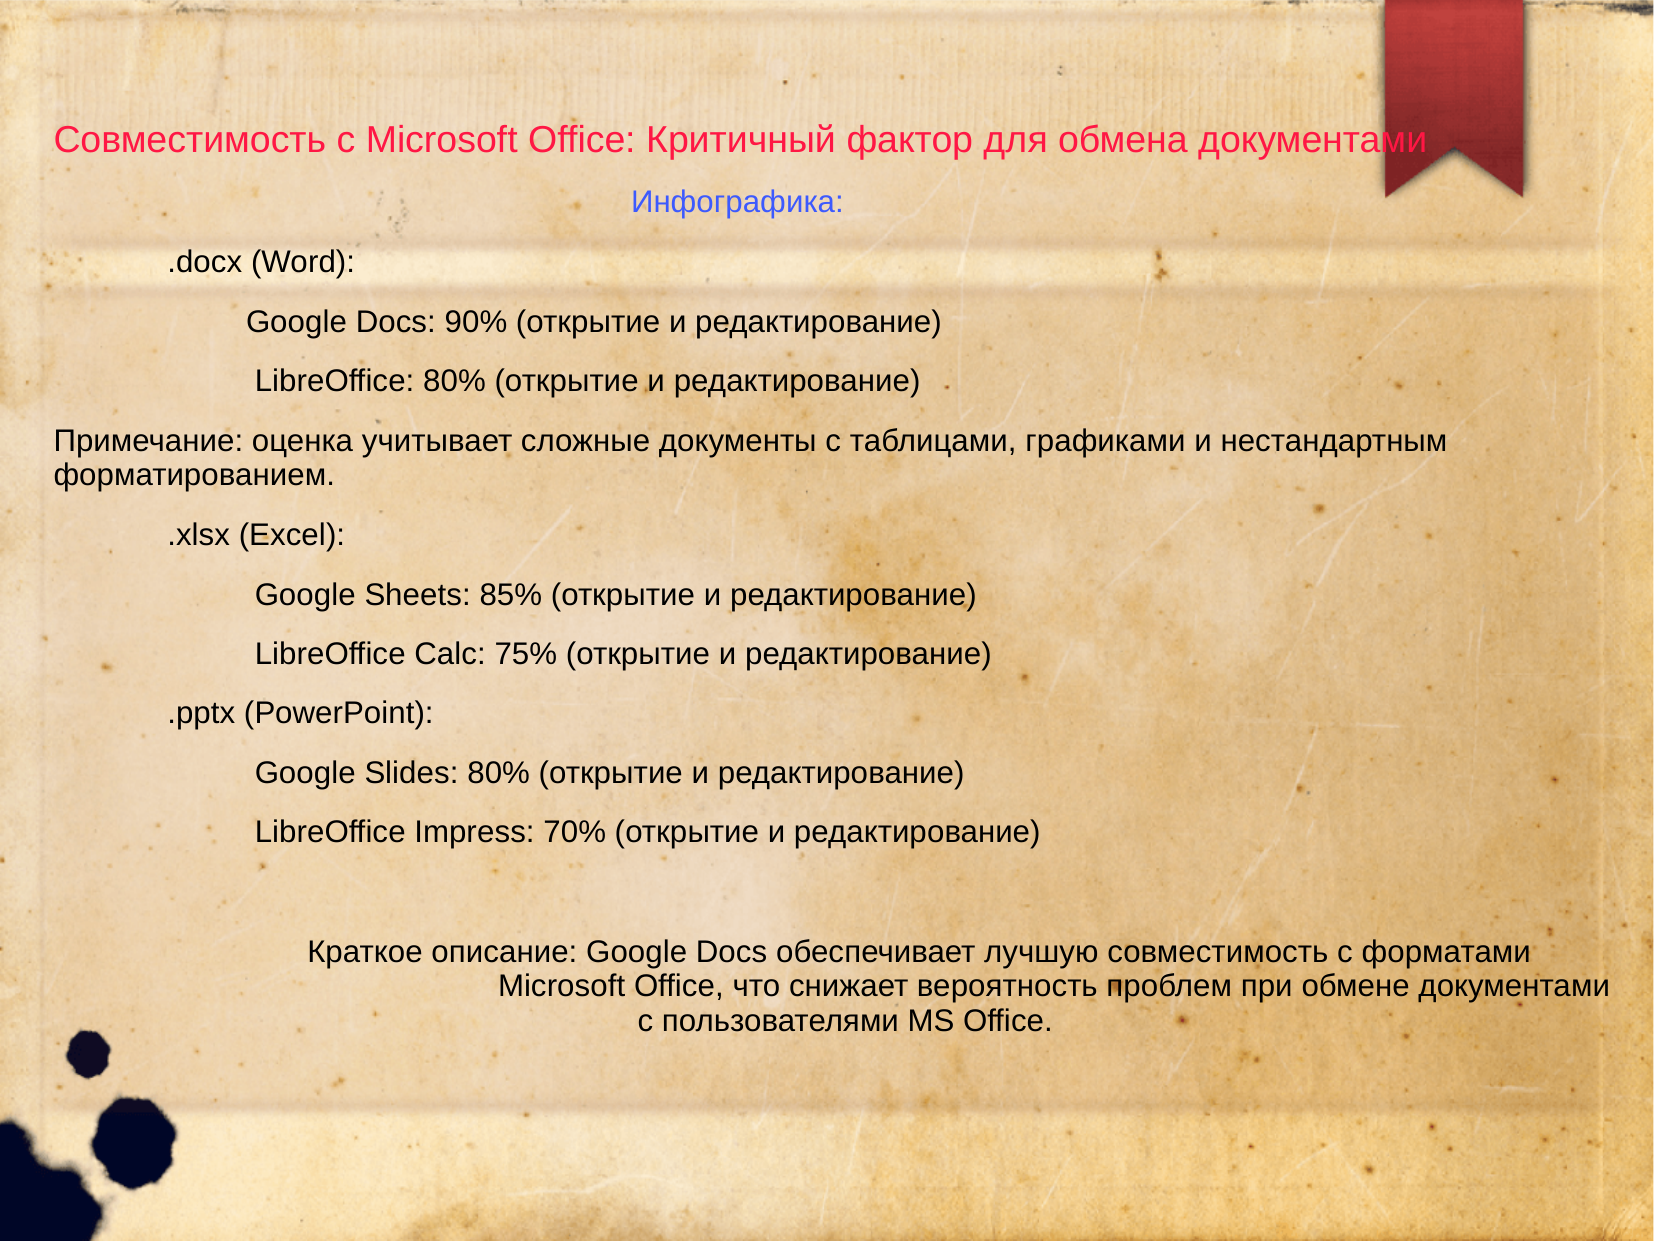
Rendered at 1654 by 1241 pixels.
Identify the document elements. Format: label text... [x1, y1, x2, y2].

text_box Совместимость с Microsoft Office: Критичный фактор для обмена документами Инфографика: .docx (Word): Google Docs: 90% (открытие и редактирование) LibreOffice: 80% (открытие и редактирование) Примечание: оценка учитывает сложные документы с таблицами, графиками и нестандартным форматированием. .xlsx (Excel): Google Sheets: 85% (открытие и редактирование) LibreOffice Calc: 75% (открытие и редактирование) .pptx (PowerPoint): Google Slides: 80% (открытие и редактирование) LibreOffice Impress: 70% (открытие и редактирование) Краткое описание: Google Docs обеспечивает лучшую совместимость с форматами Microsoft Office, что снижает вероятность проблем при обмене документами с пользователями MS Office. [38, 110, 1637, 1105]
picture [0, 0, 1654, 1241]
